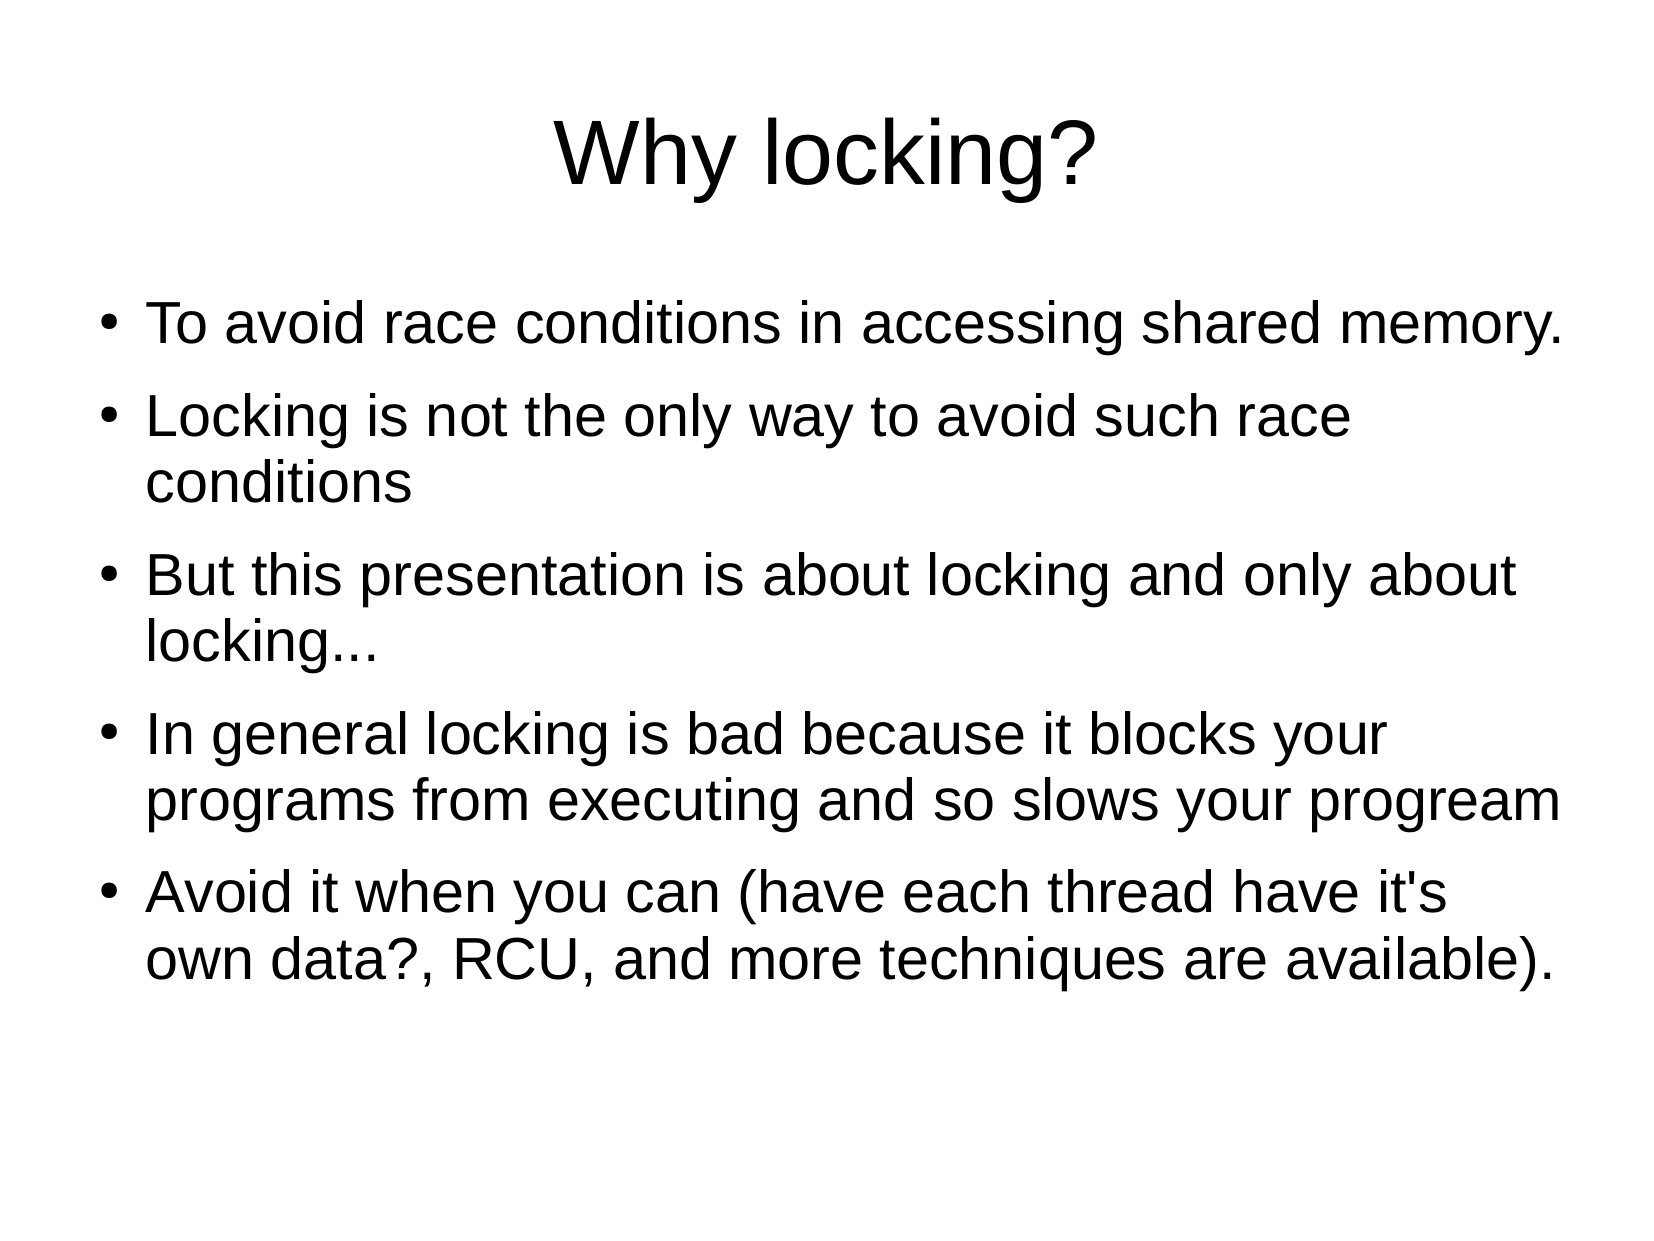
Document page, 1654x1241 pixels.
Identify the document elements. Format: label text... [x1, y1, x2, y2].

title Why locking? [82, 49, 1571, 257]
list To avoid race conditions in accessing shared memory. Locking is not the only way to avoid such race conditions But this presentation is about locking and only about locking... In general locking is bad because it blocks your programs from executing and so slows your progream Avoid it when you can (have each thread have it's own data?, RCU, and more techniques are available). [82, 290, 1571, 1010]
